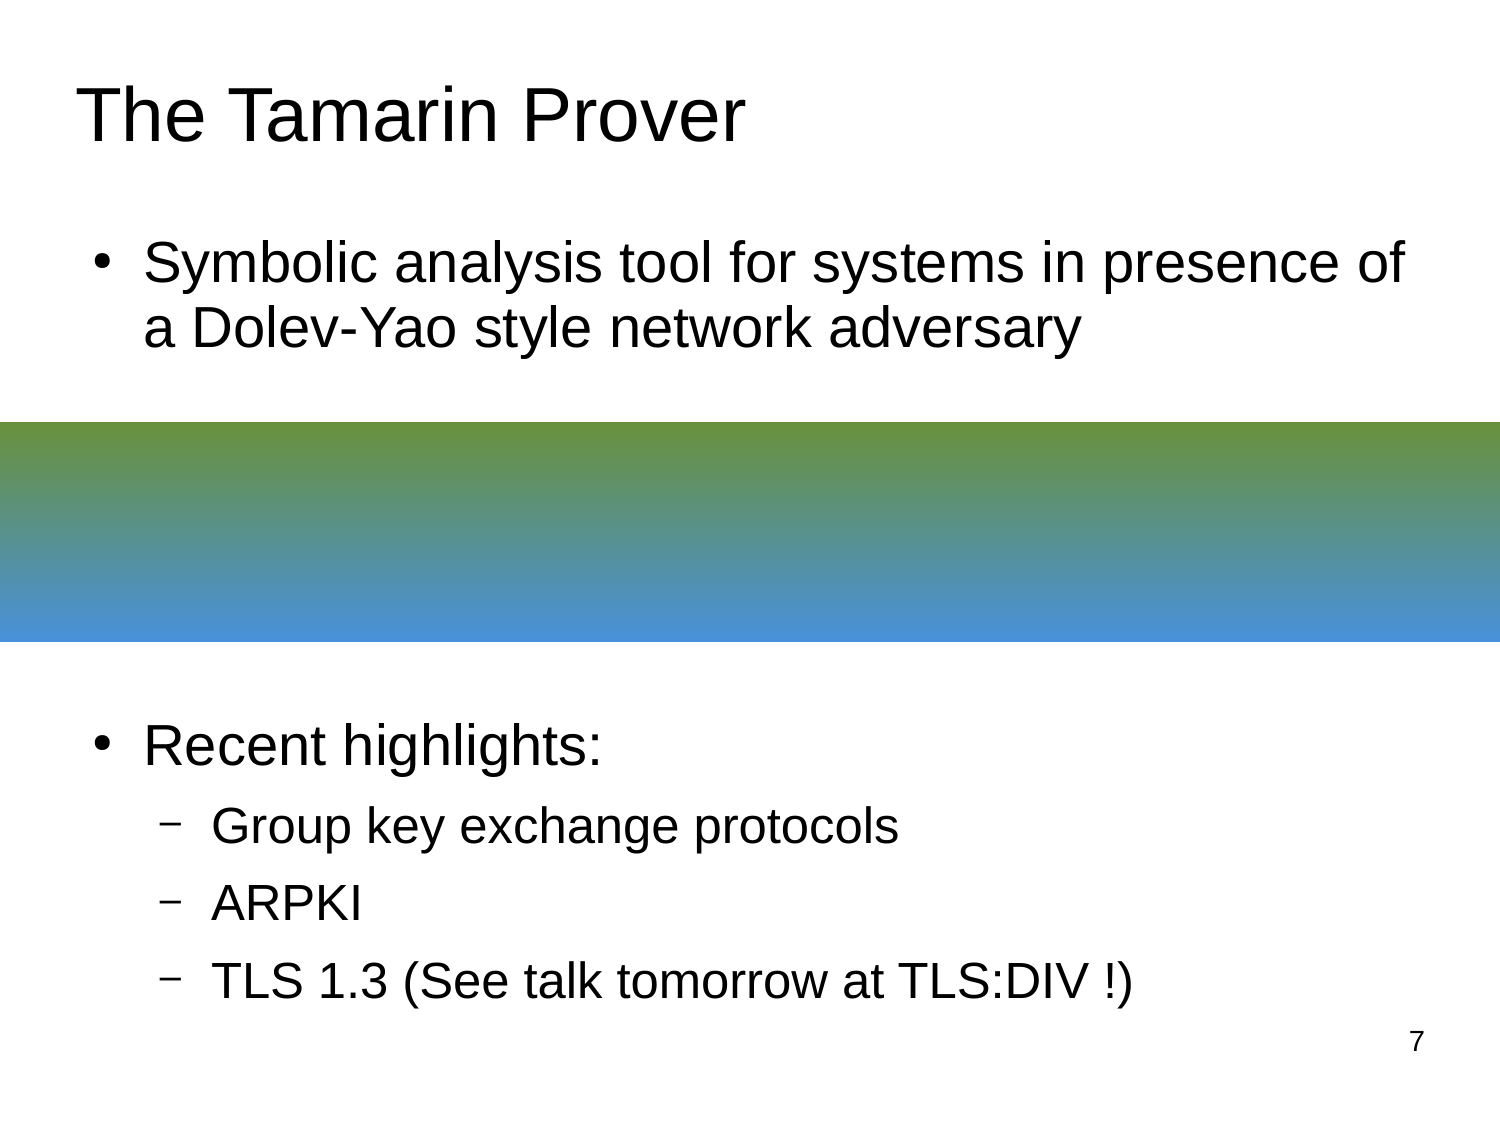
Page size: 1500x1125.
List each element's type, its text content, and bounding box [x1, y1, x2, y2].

list Symbolic analysis tool for systems in presence of a Dolev-Yao style network adversary Recent highlights: Group key exchange protocols ARPKI TLS 1.3 (See talk tomorrow at TLS:DIV !) [75, 642, 1425, 1014]
text_box [0, 422, 1500, 642]
title The Tamarin Prover [75, 44, 1425, 185]
list Symbolic analysis tool for systems in presence of a Dolev-Yao style network adversary Recent highlights: Group key exchange protocols ARPKI TLS 1.3 (See talk tomorrow at TLS:DIV !) [75, 230, 1425, 422]
